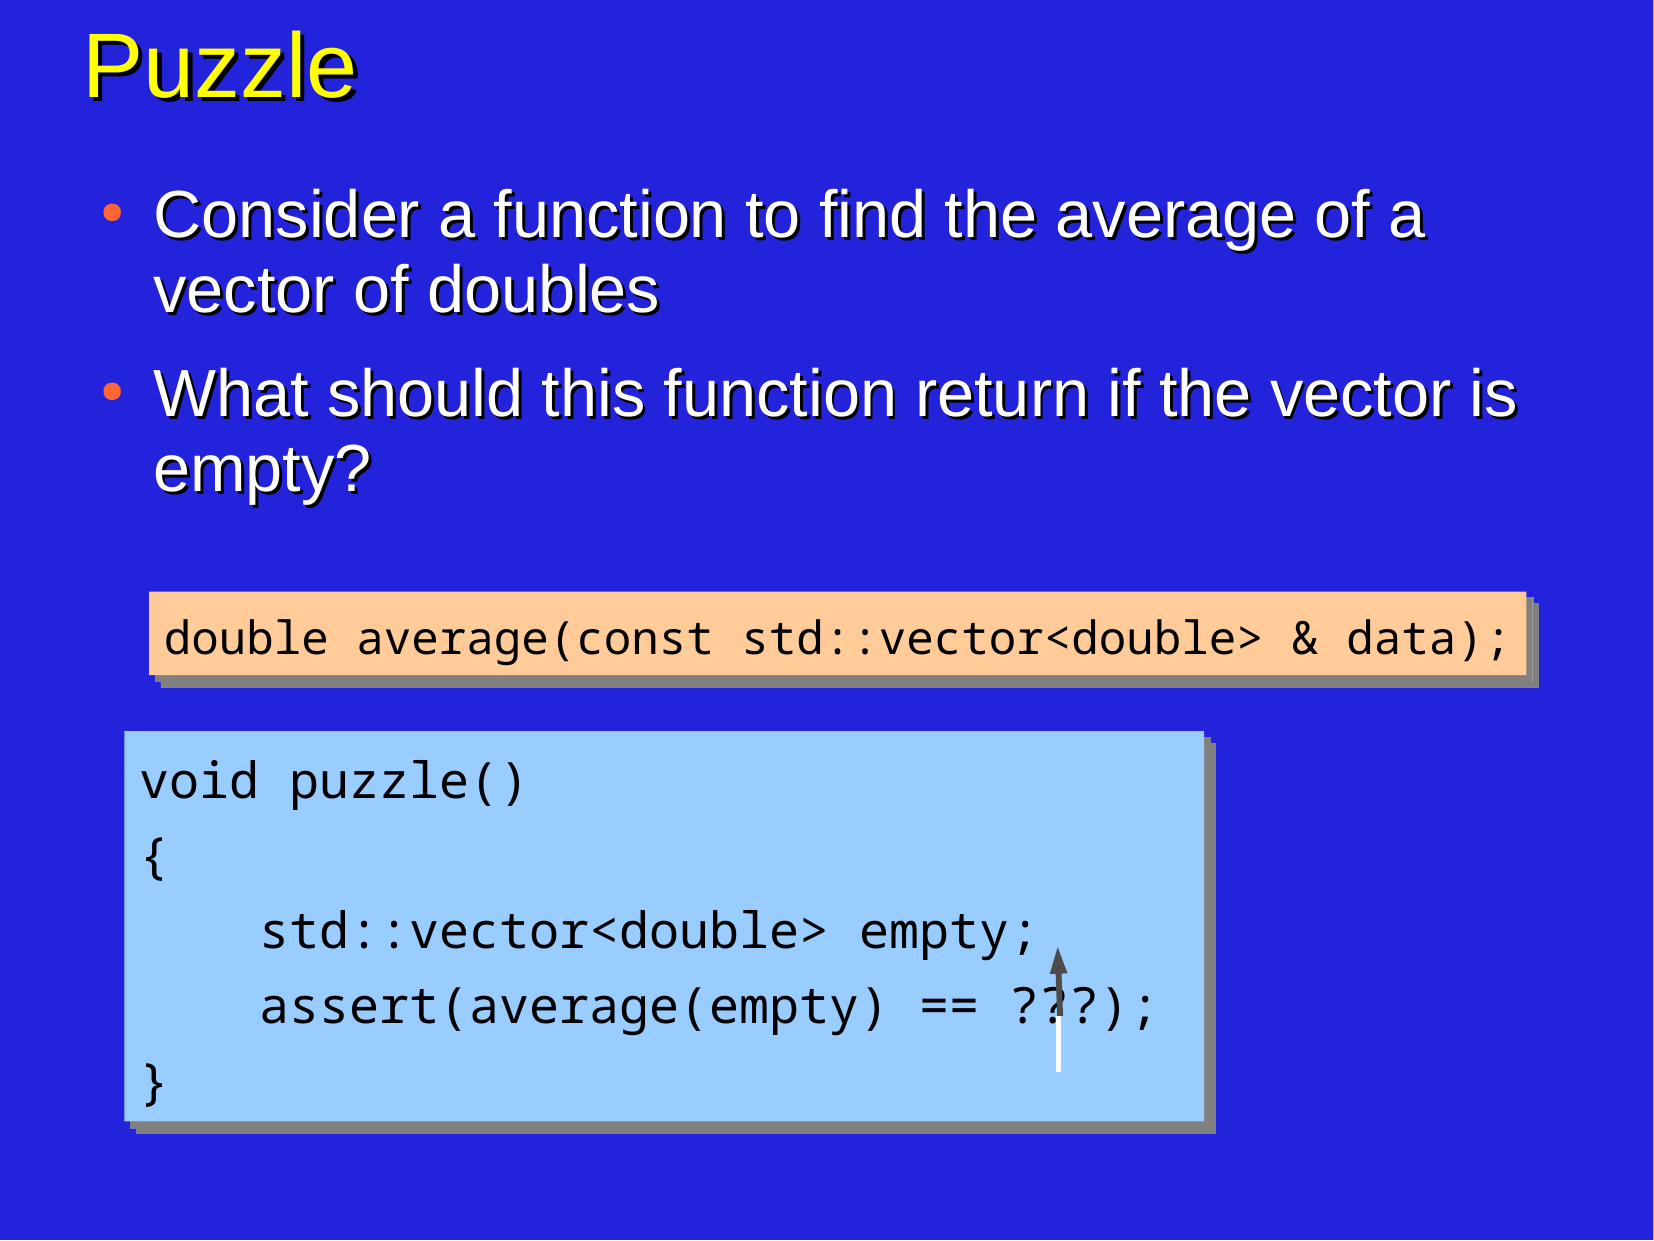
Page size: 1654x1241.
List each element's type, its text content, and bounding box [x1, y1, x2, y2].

text_box void puzzle() { std::vector<double> empty; assert(average(empty) == ???); } [124, 731, 1205, 1122]
text_box double average(const std::vector<double> & data); [149, 591, 1527, 676]
list Consider a function to find the average of a vector of doubles What should this function return if the vector is empty? [82, 177, 1571, 1182]
title Puzzle [82, 2, 1571, 130]
